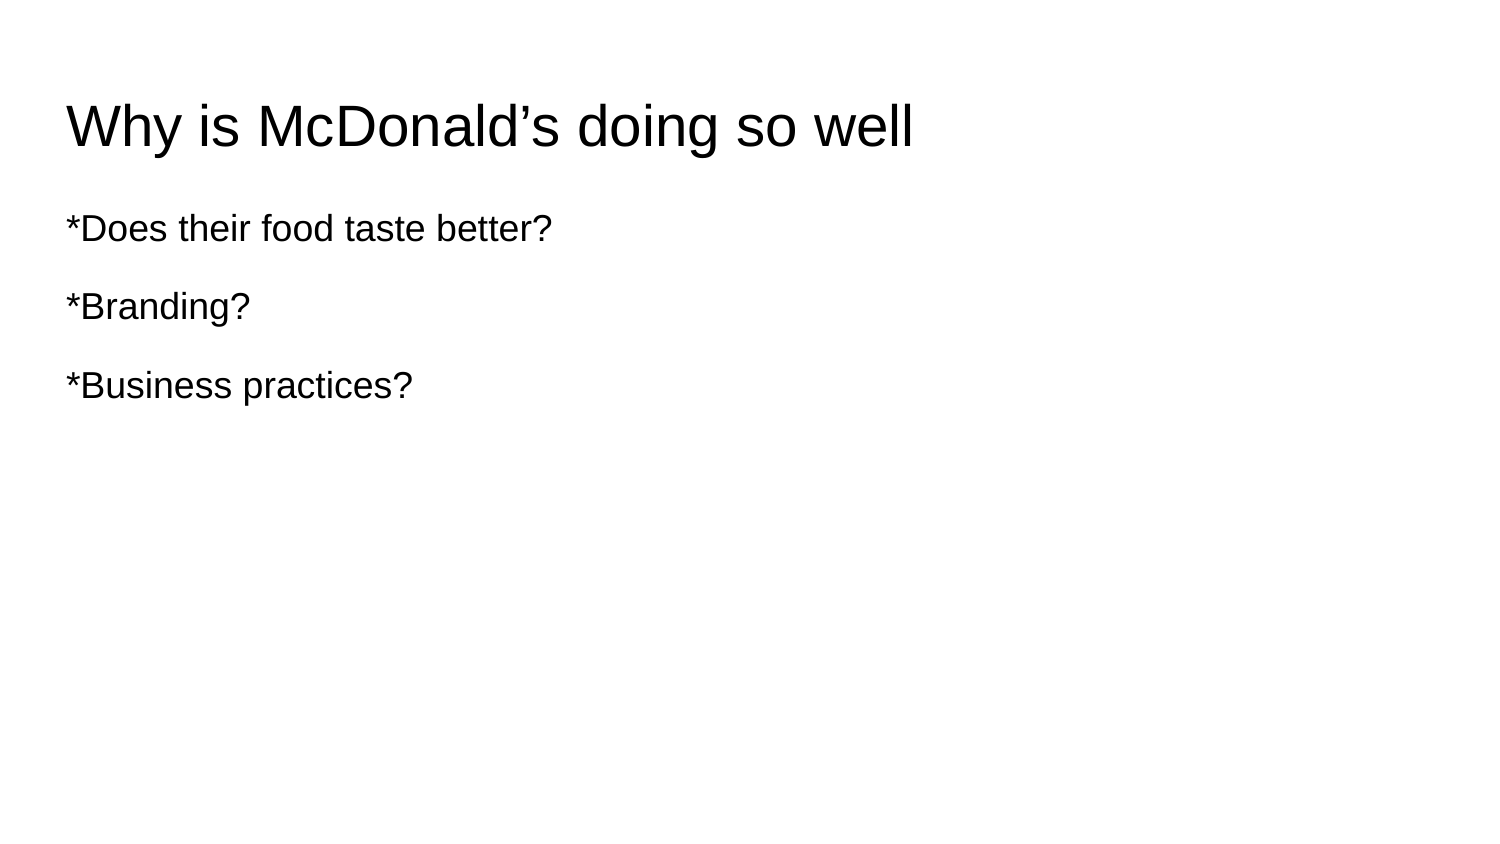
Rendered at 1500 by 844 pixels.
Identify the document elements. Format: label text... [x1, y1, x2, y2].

title Why is McDonald’s doing so well [51, 72, 1449, 167]
list *Does their food taste better? *Branding? *Business practices? [51, 189, 1449, 750]
